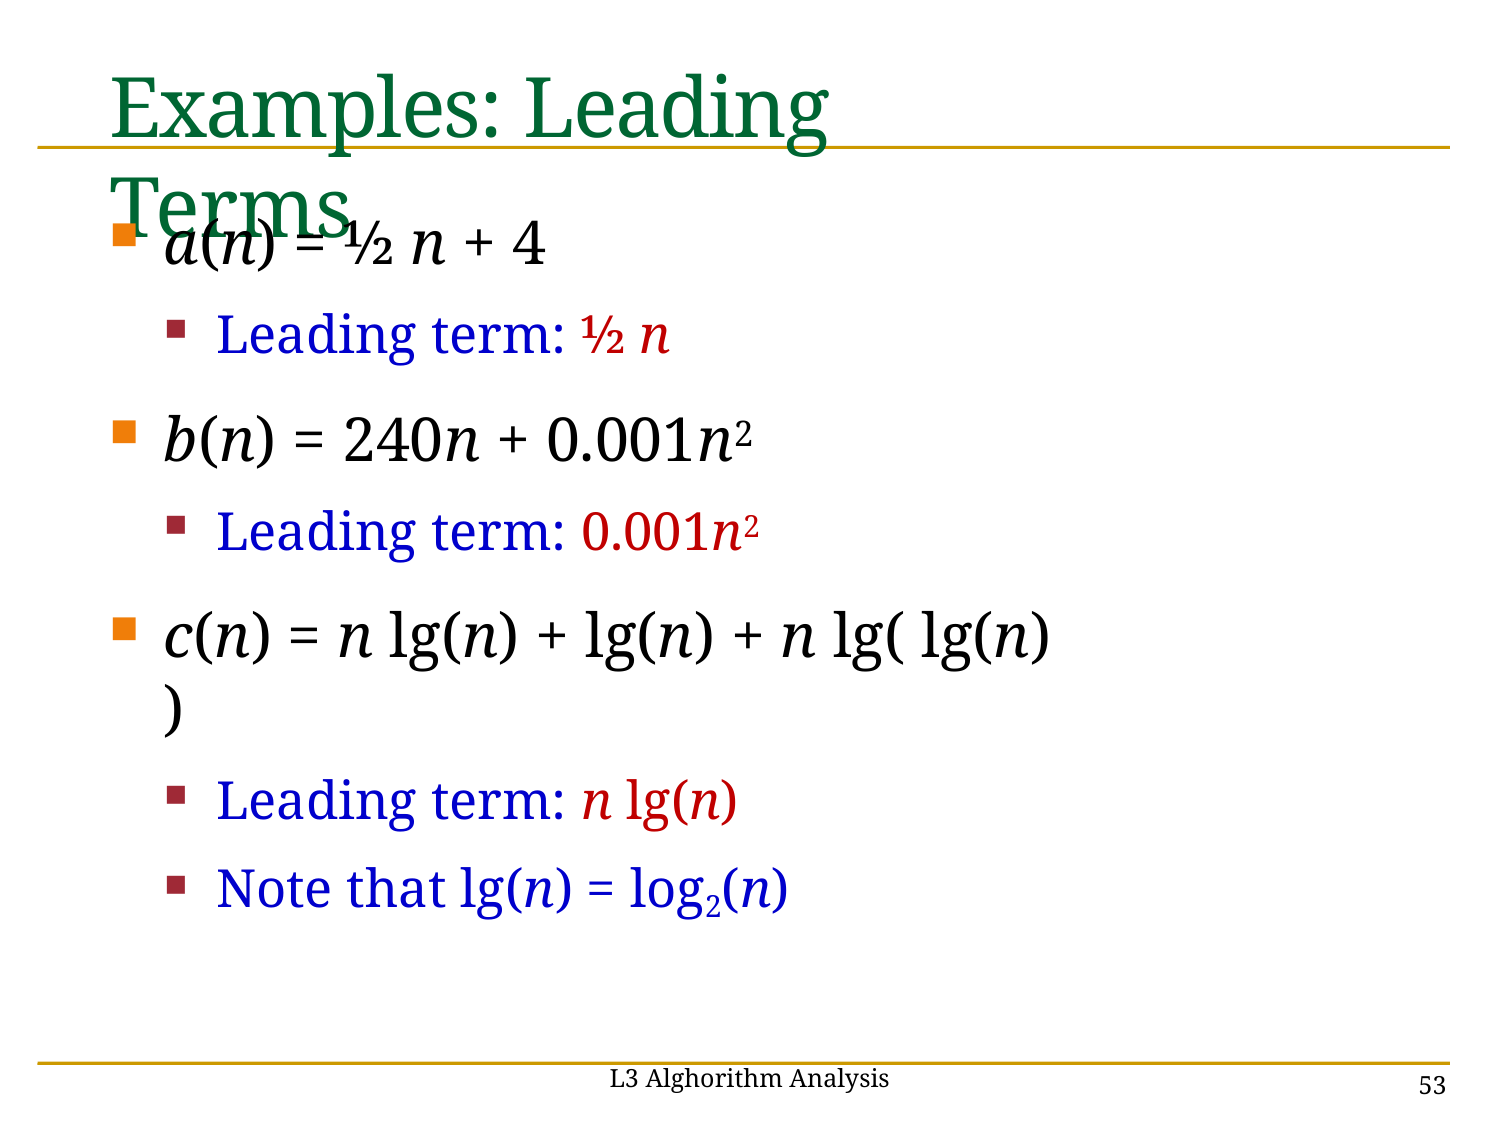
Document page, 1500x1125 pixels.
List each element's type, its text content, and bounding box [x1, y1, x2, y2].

footer L3 Alghorithm Analysis [512, 1025, 988, 1100]
slide_number <number> [1111, 1036, 1462, 1112]
title Examples: Leading Terms [107, 51, 971, 174]
text_box a(n) = ½ n + 4 Leading term: ½ n b(n) = 240n + 0.001n2 Leading term: 0.001n2 c(n) = n lg(n) + lg(n) + n lg( lg(n) ) Leading term: n lg(n) Note that lg(n) = log2(n) [107, 174, 1064, 924]
